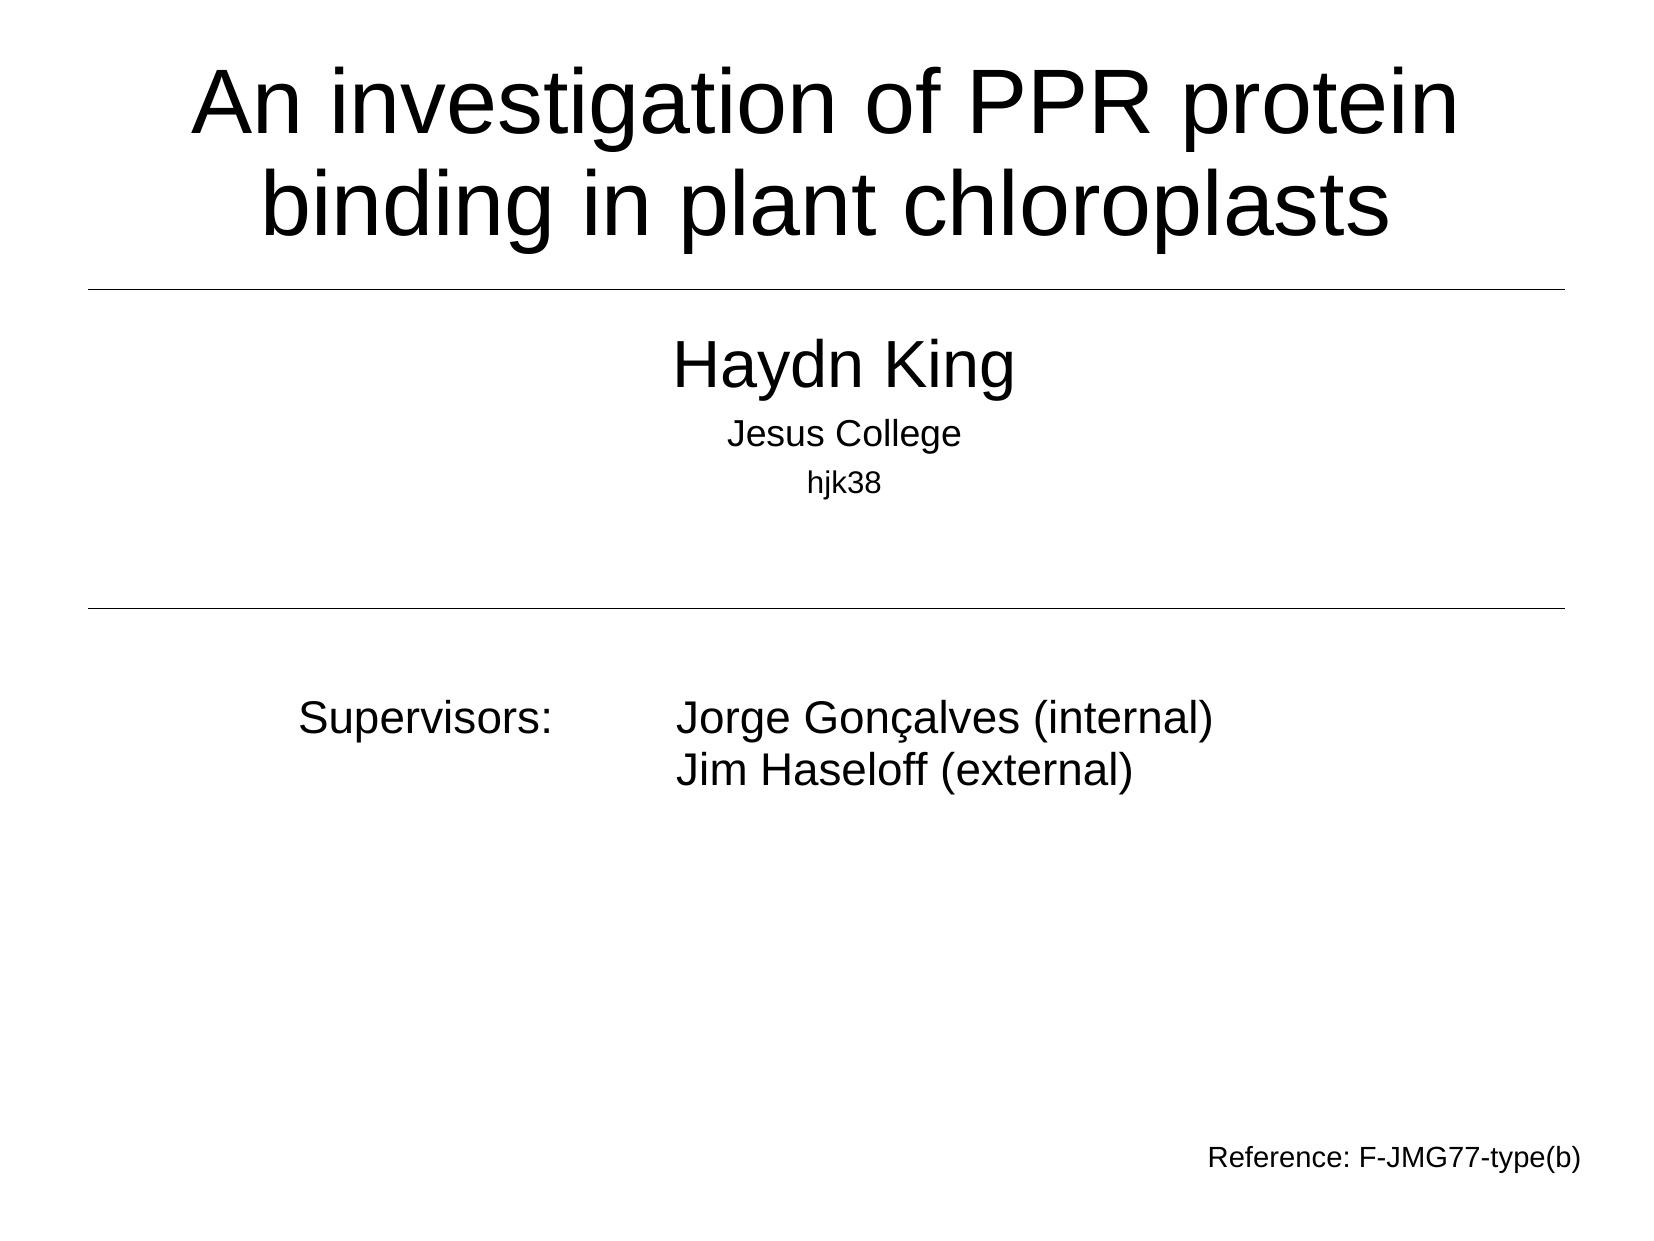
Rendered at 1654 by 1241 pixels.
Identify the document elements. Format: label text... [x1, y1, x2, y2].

subtitle Haydn King [614, 326, 1075, 402]
title An investigation of PPR protein binding in plant chloroplasts [82, 49, 1571, 257]
text_box hjk38 [792, 458, 897, 508]
text_box Supervisors: [283, 685, 603, 752]
text_box Reference: F-JMG77-type(b) [1192, 1133, 1594, 1182]
text_box Jorge Gonçalves (internal) Jim Haseloff (external) [661, 685, 1312, 803]
text_box Jesus College [712, 405, 977, 463]
